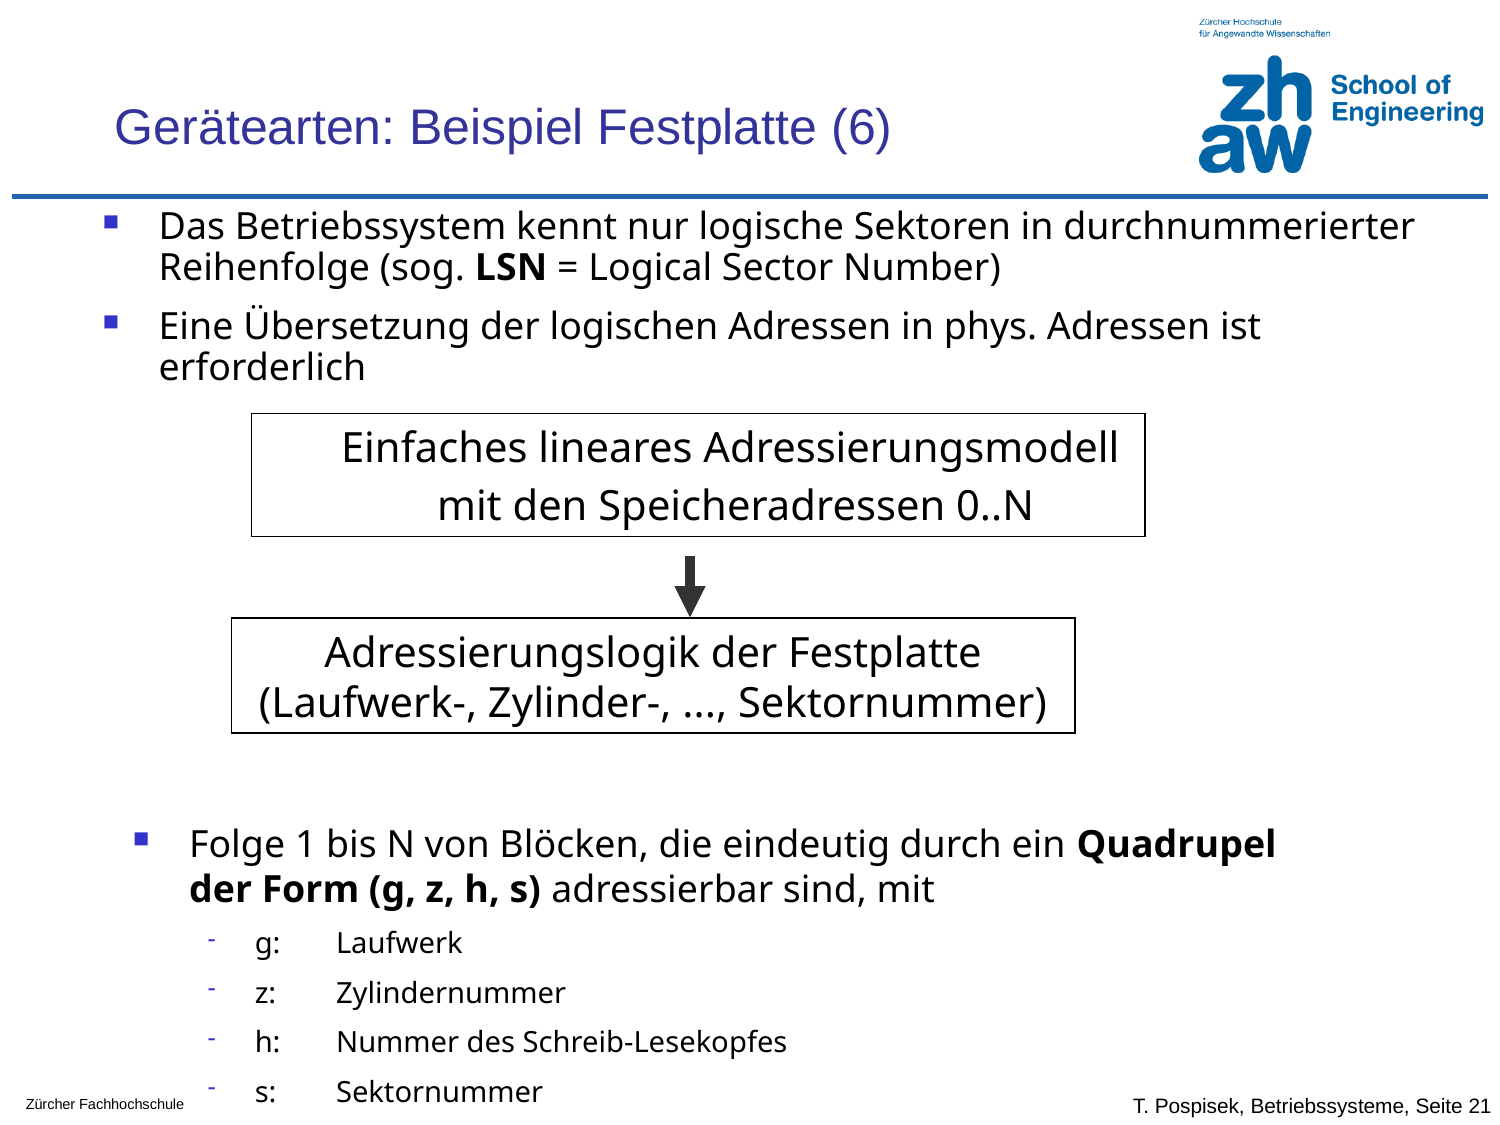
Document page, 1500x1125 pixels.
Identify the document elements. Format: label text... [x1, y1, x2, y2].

text_box Einfaches lineares Adressierungsmodell mit den Speicheradressen 0..N [251, 413, 1146, 537]
list Das Betriebssystem kennt nur logische Sektoren in durchnummerierter Reihenfolge (sog. LSN = Logical Sector Number) Eine Übersetzung der logischen Adressen in phys. Adressen ist erforderlich [87, 200, 1489, 363]
title Gerätearten: Beispiel Festplatte (6) [99, 50, 1379, 163]
picture [1199, 19, 1483, 173]
text_box Folge 1 bis N von Blöcken, die eindeutig durch ein Quadrupel der Form (g, z, h, s) adressierbar sind, mit g: Laufwerk z: Zylindernummer h: Nummer des Schreib-Lesekopfes s: Sektornummer [118, 812, 1312, 1075]
text_box Adressierungslogik der Festplatte (Laufwerk-, Zylinder-, ..., Sektornummer) [231, 617, 1075, 733]
